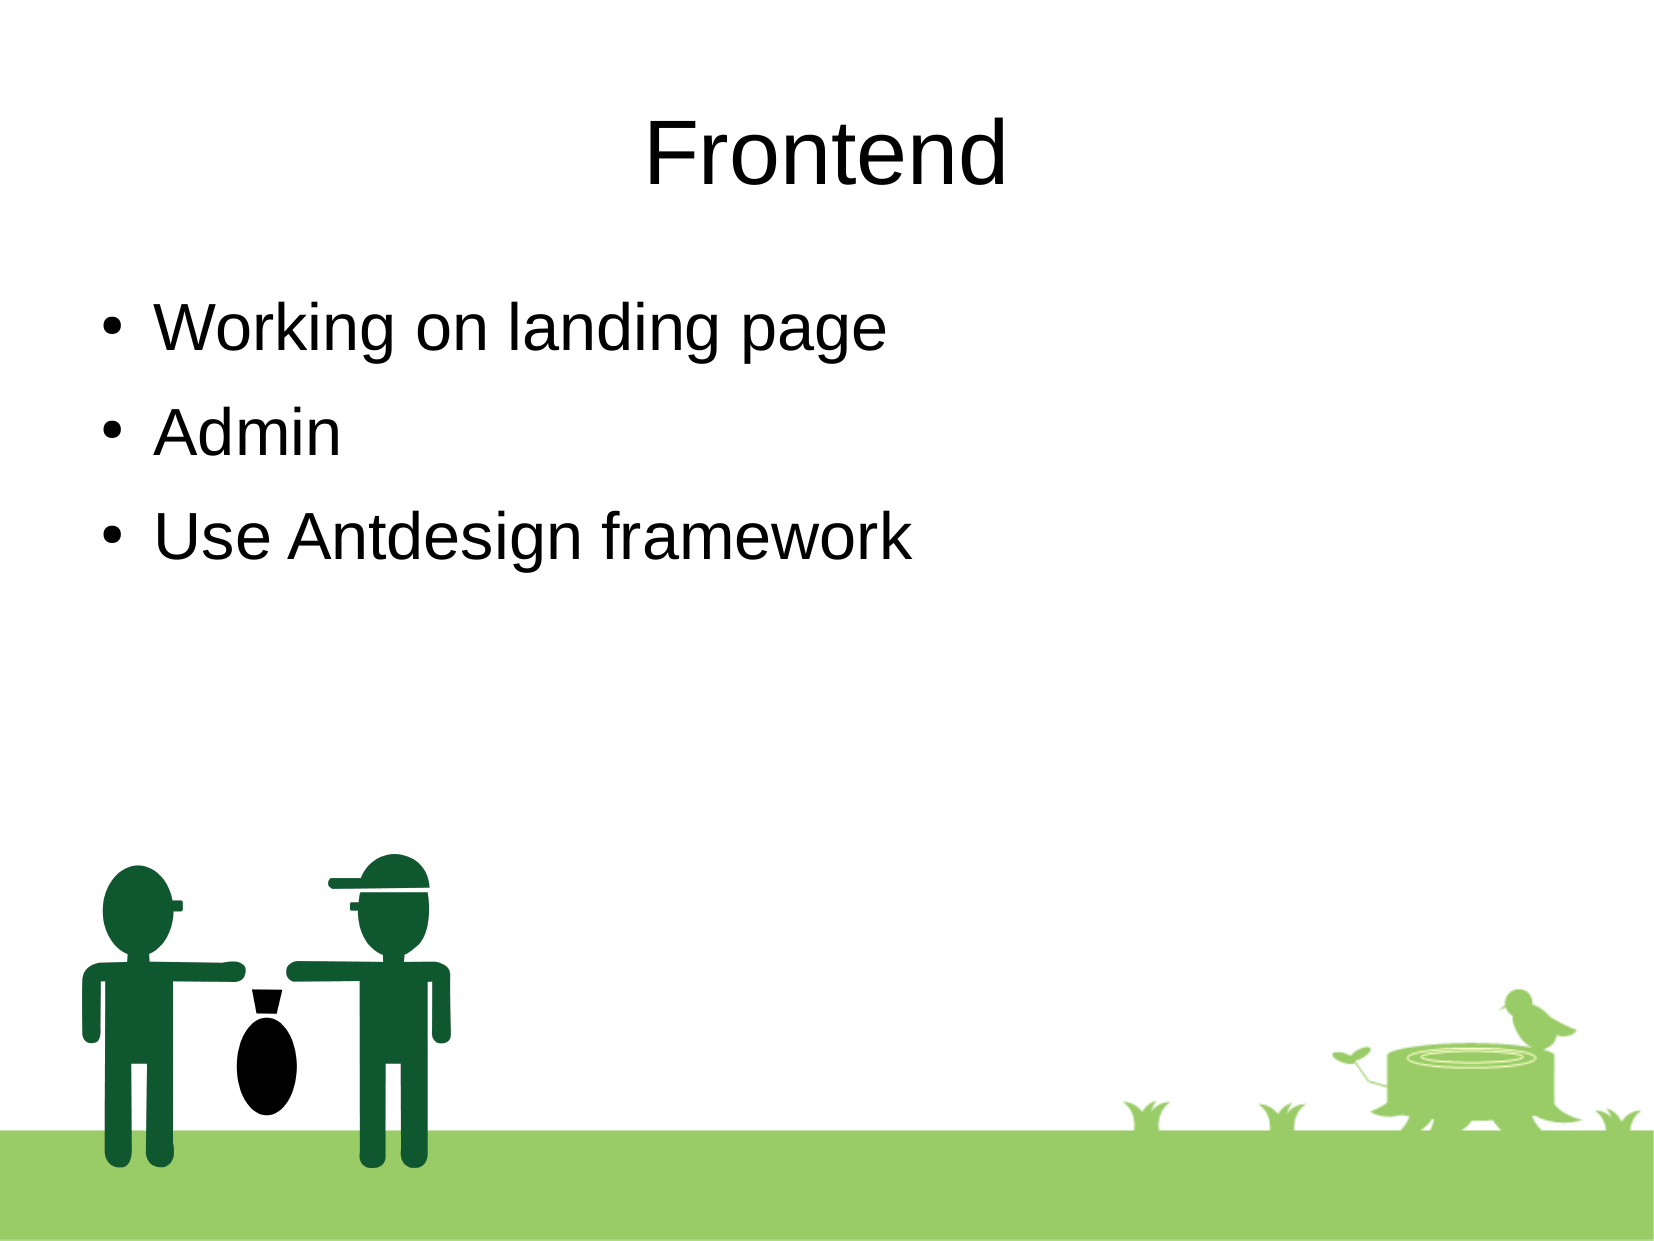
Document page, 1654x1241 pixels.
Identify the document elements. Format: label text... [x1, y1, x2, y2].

picture [0, 0, 1654, 1241]
title Frontend [82, 49, 1571, 257]
list Working on landing page Admin Use Antdesign framework [82, 290, 1571, 1010]
